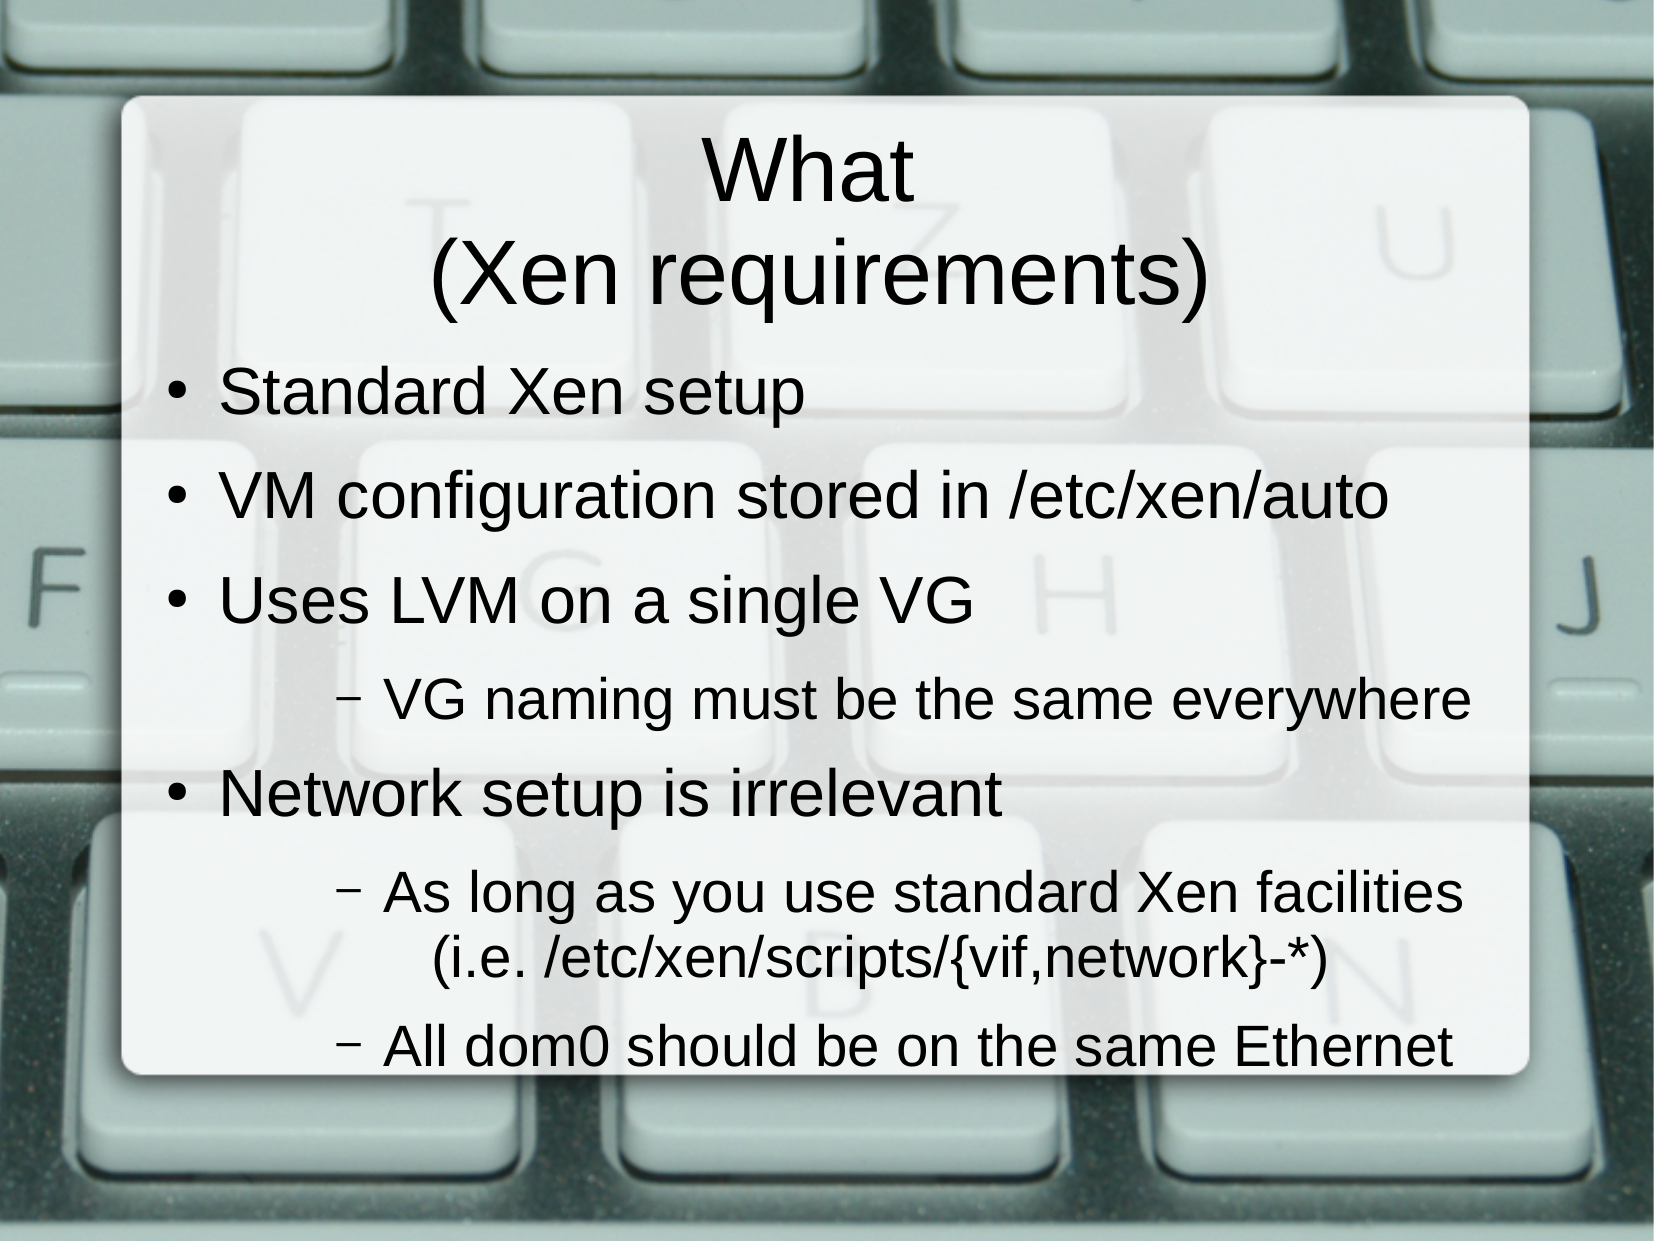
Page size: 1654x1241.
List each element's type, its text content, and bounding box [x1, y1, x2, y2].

picture [0, 0, 1654, 1241]
list Standard Xen setup VM configuration stored in /etc/xen/auto Uses LVM on a single VG VG naming must be the same everywhere Network setup is irrelevant As long as you use standard Xen facilities (i.e. /etc/xen/scripts/{vif,network}-*) All dom0 should be on the same Ethernet [147, 354, 1506, 1159]
title What (Xen requirements) [135, 118, 1506, 324]
